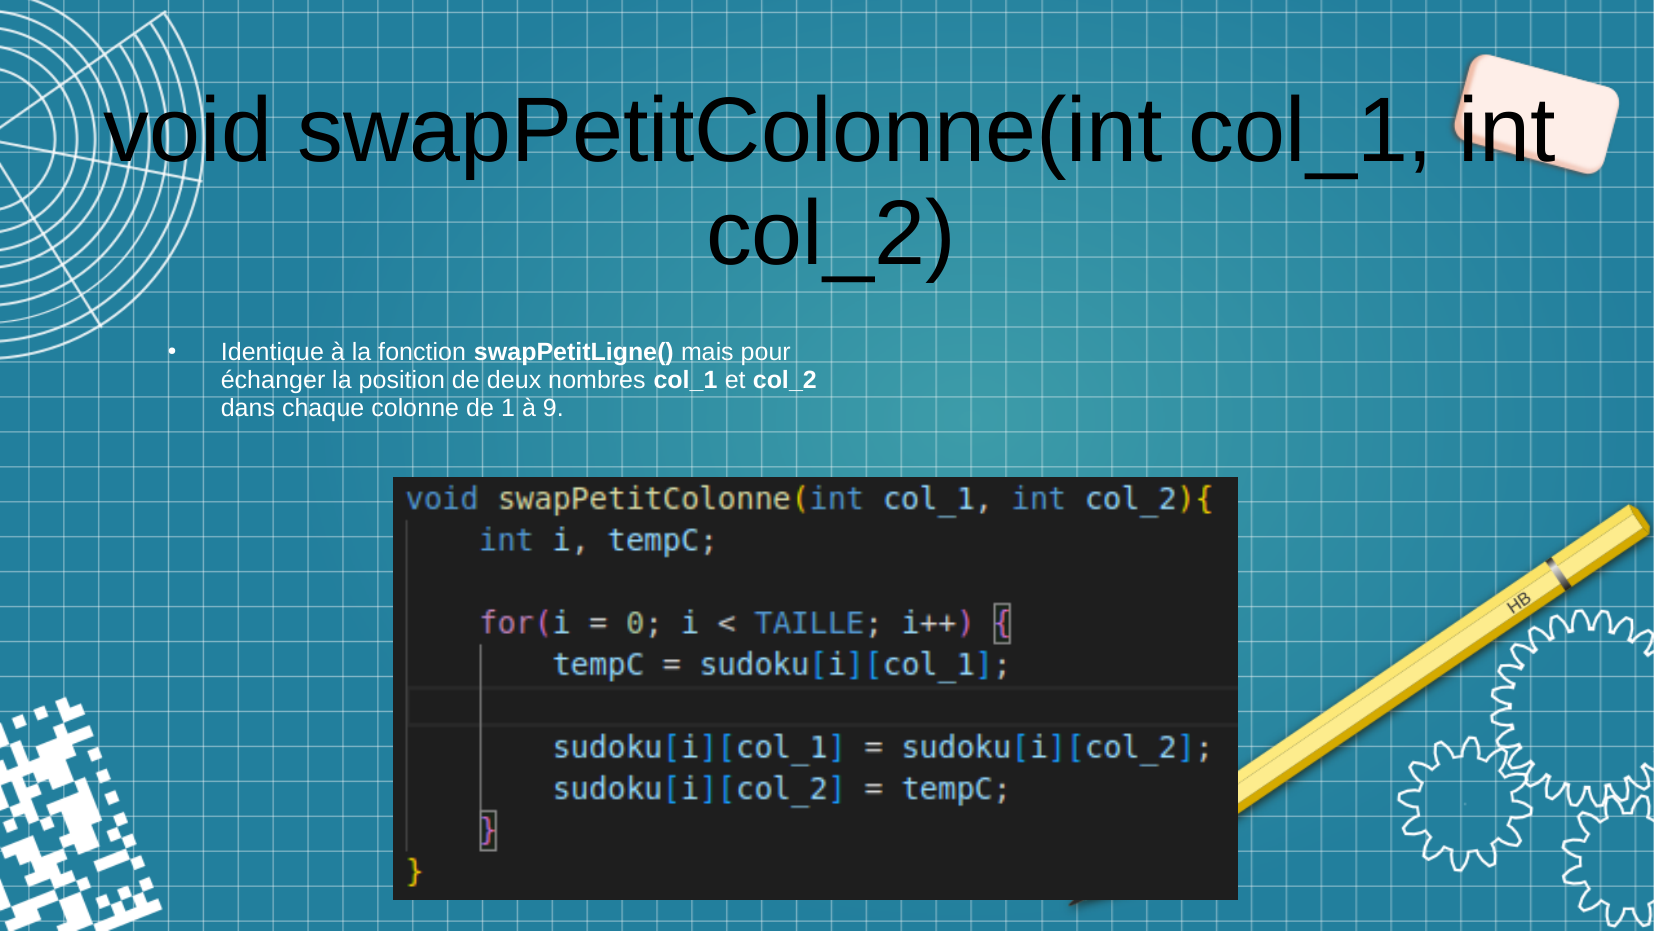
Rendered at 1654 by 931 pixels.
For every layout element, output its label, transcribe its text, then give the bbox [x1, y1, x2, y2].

list Identique à la fonction swapPetitLigne() mais pour échanger la position de deux nombres col_1 et col_2 dans chaque colonne de 1 à 9. [150, 337, 877, 553]
picture [0, 0, 1654, 931]
title void swapPetitColonne(int col_1, int col_2) [86, 75, 1576, 288]
